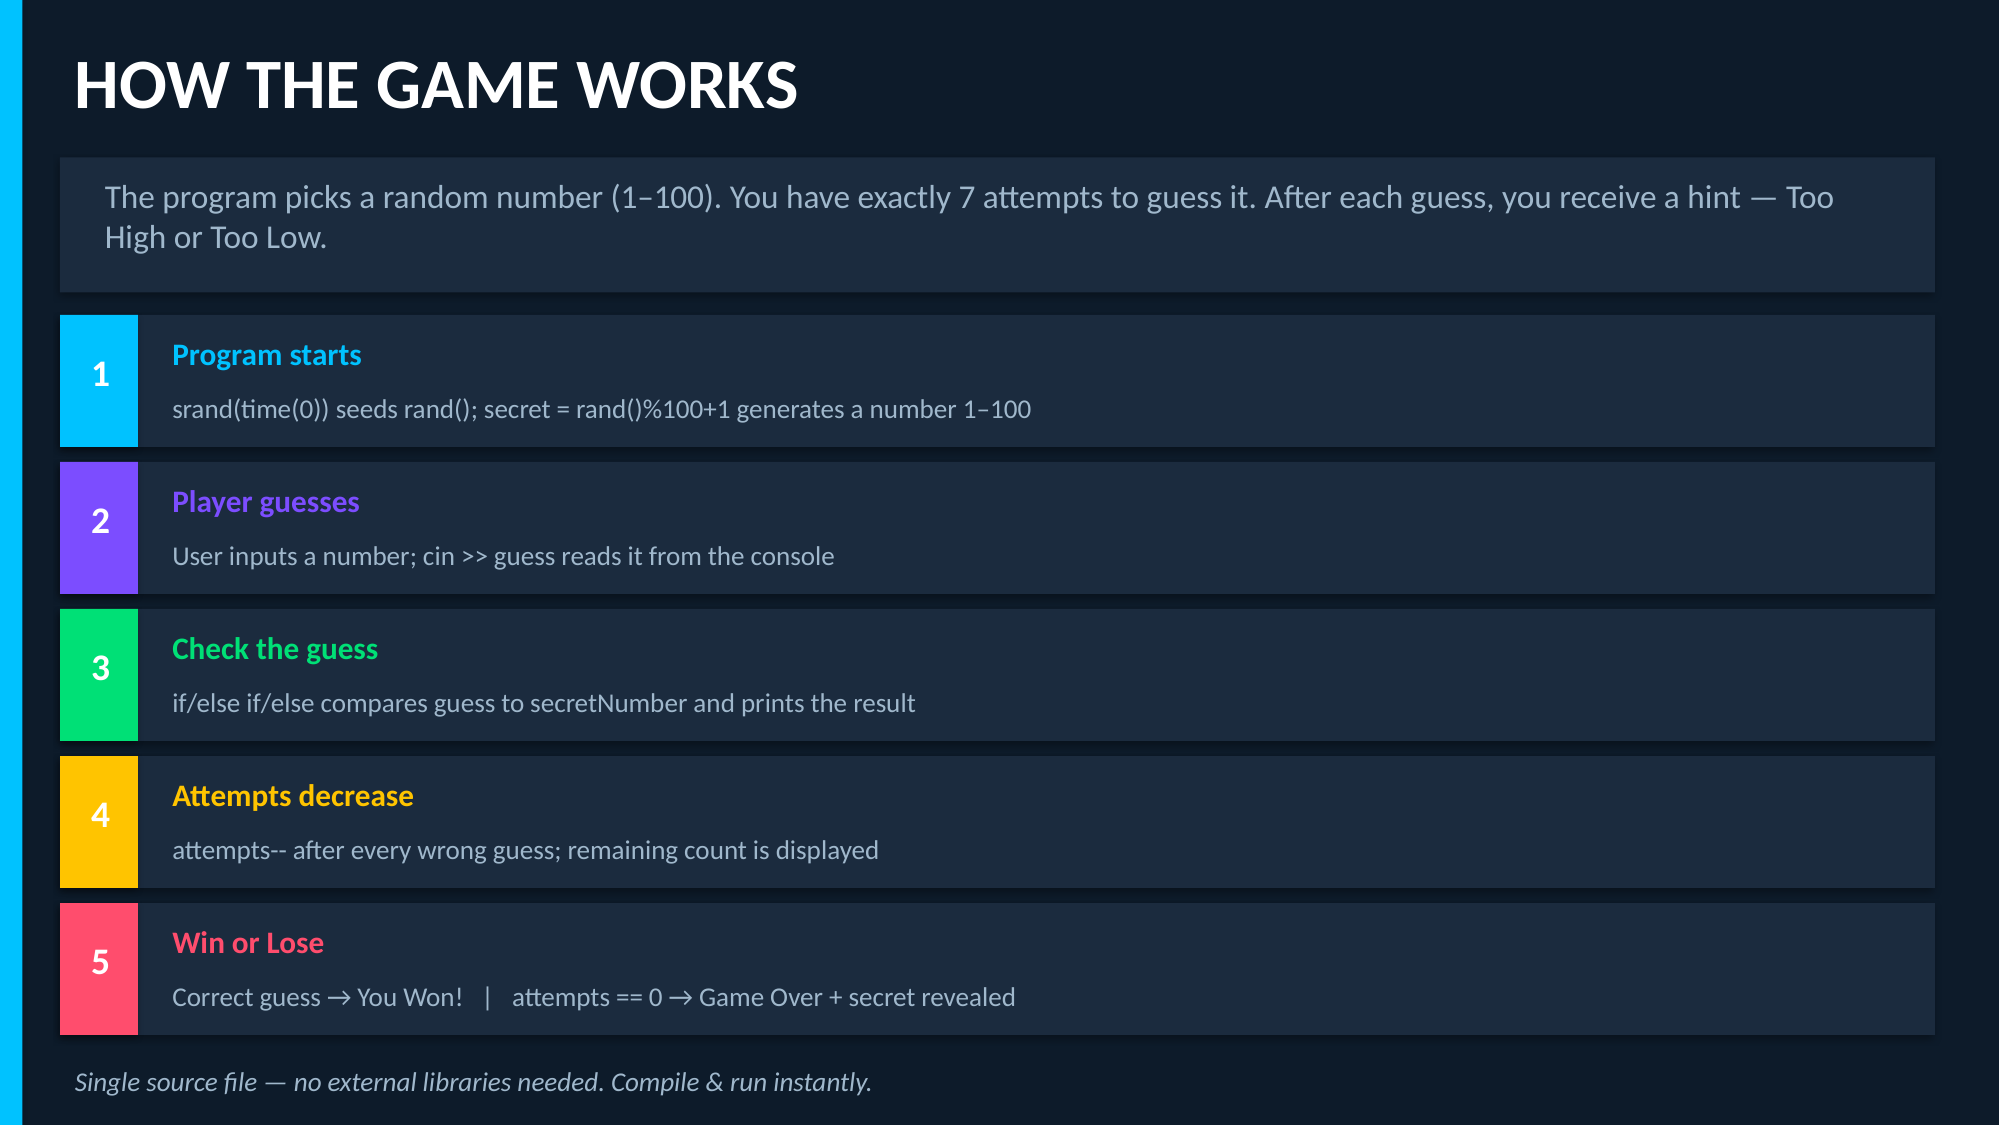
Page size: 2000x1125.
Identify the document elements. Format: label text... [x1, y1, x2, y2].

text_box [0, 0, 23, 1125]
text_box 2 [64, 488, 137, 549]
text_box [59, 157, 1935, 293]
text_box [59, 903, 1935, 1035]
text_box srand(time(0)) seeds rand(); secret = rand()%100+1 generates a number 1–100 [157, 383, 1883, 432]
text_box 1 [64, 341, 137, 402]
text_box Program starts [157, 326, 548, 380]
text_box Single source file — no external libraries needed. Compile & run instantly. [59, 1057, 1935, 1105]
text_box User inputs a number; cin >> guess reads it from the console [157, 530, 1883, 579]
text_box [59, 608, 1935, 741]
text_box attempts-- after every wrong guess; remaining count is displayed [157, 824, 1883, 873]
text_box HOW THE GAME WORKS [59, 29, 1860, 130]
text_box [59, 756, 1935, 888]
text_box [59, 314, 1935, 447]
text_box 4 [64, 782, 137, 843]
text_box 3 [64, 635, 137, 696]
text_box Check the guess [157, 620, 548, 674]
text_box The program picks a random number (1–100). You have exactly 7 attempts to guess it. After each guess, you receive a hint — Too High or Too Low. [89, 167, 1905, 263]
text_box 5 [64, 929, 137, 990]
text_box if/else if/else compares guess to secretNumber and prints the result [157, 677, 1883, 726]
text_box [59, 461, 1935, 594]
text_box Attempts decrease [157, 767, 548, 821]
text_box Correct guess → You Won! | attempts == 0 → Game Over + secret revealed [157, 971, 1883, 1020]
text_box Player guesses [157, 473, 548, 527]
text_box Win or Lose [157, 914, 548, 968]
